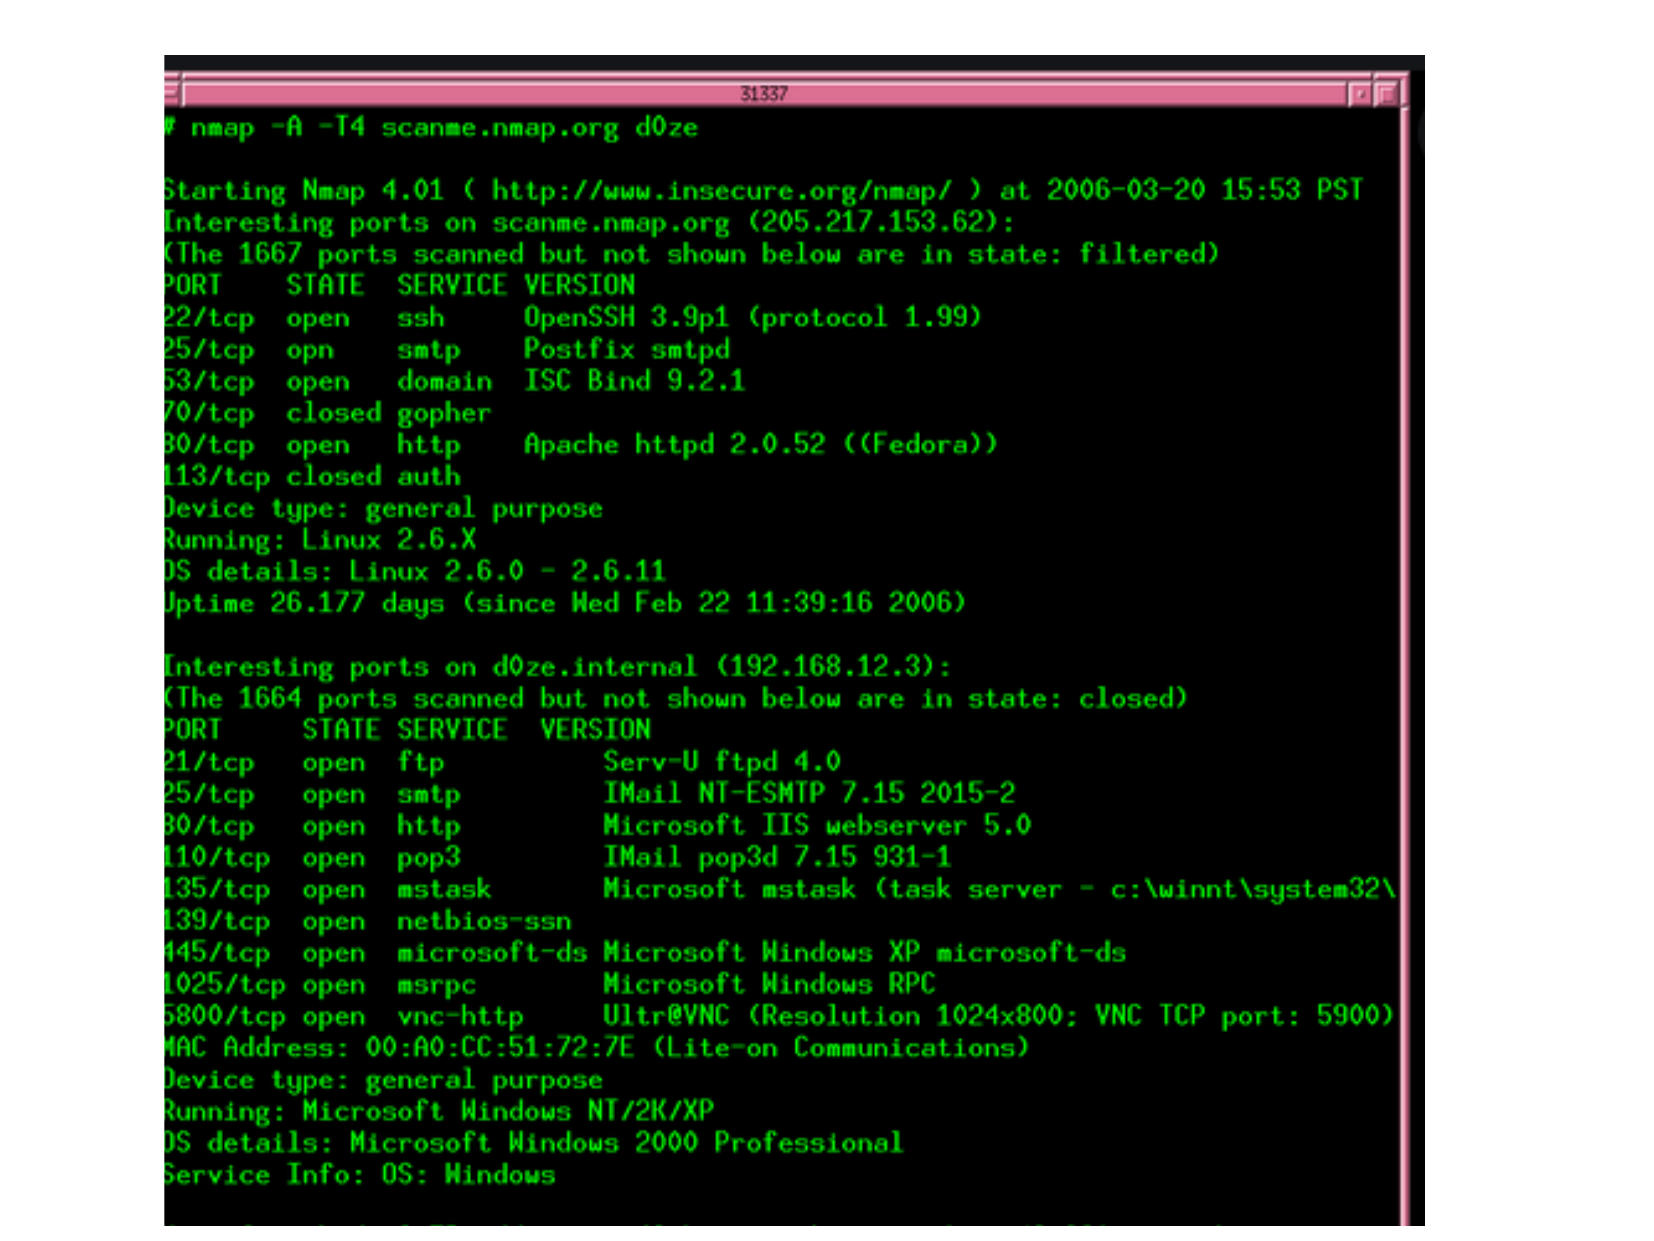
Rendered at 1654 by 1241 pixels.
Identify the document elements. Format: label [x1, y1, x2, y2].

picture [164, 55, 1425, 1226]
